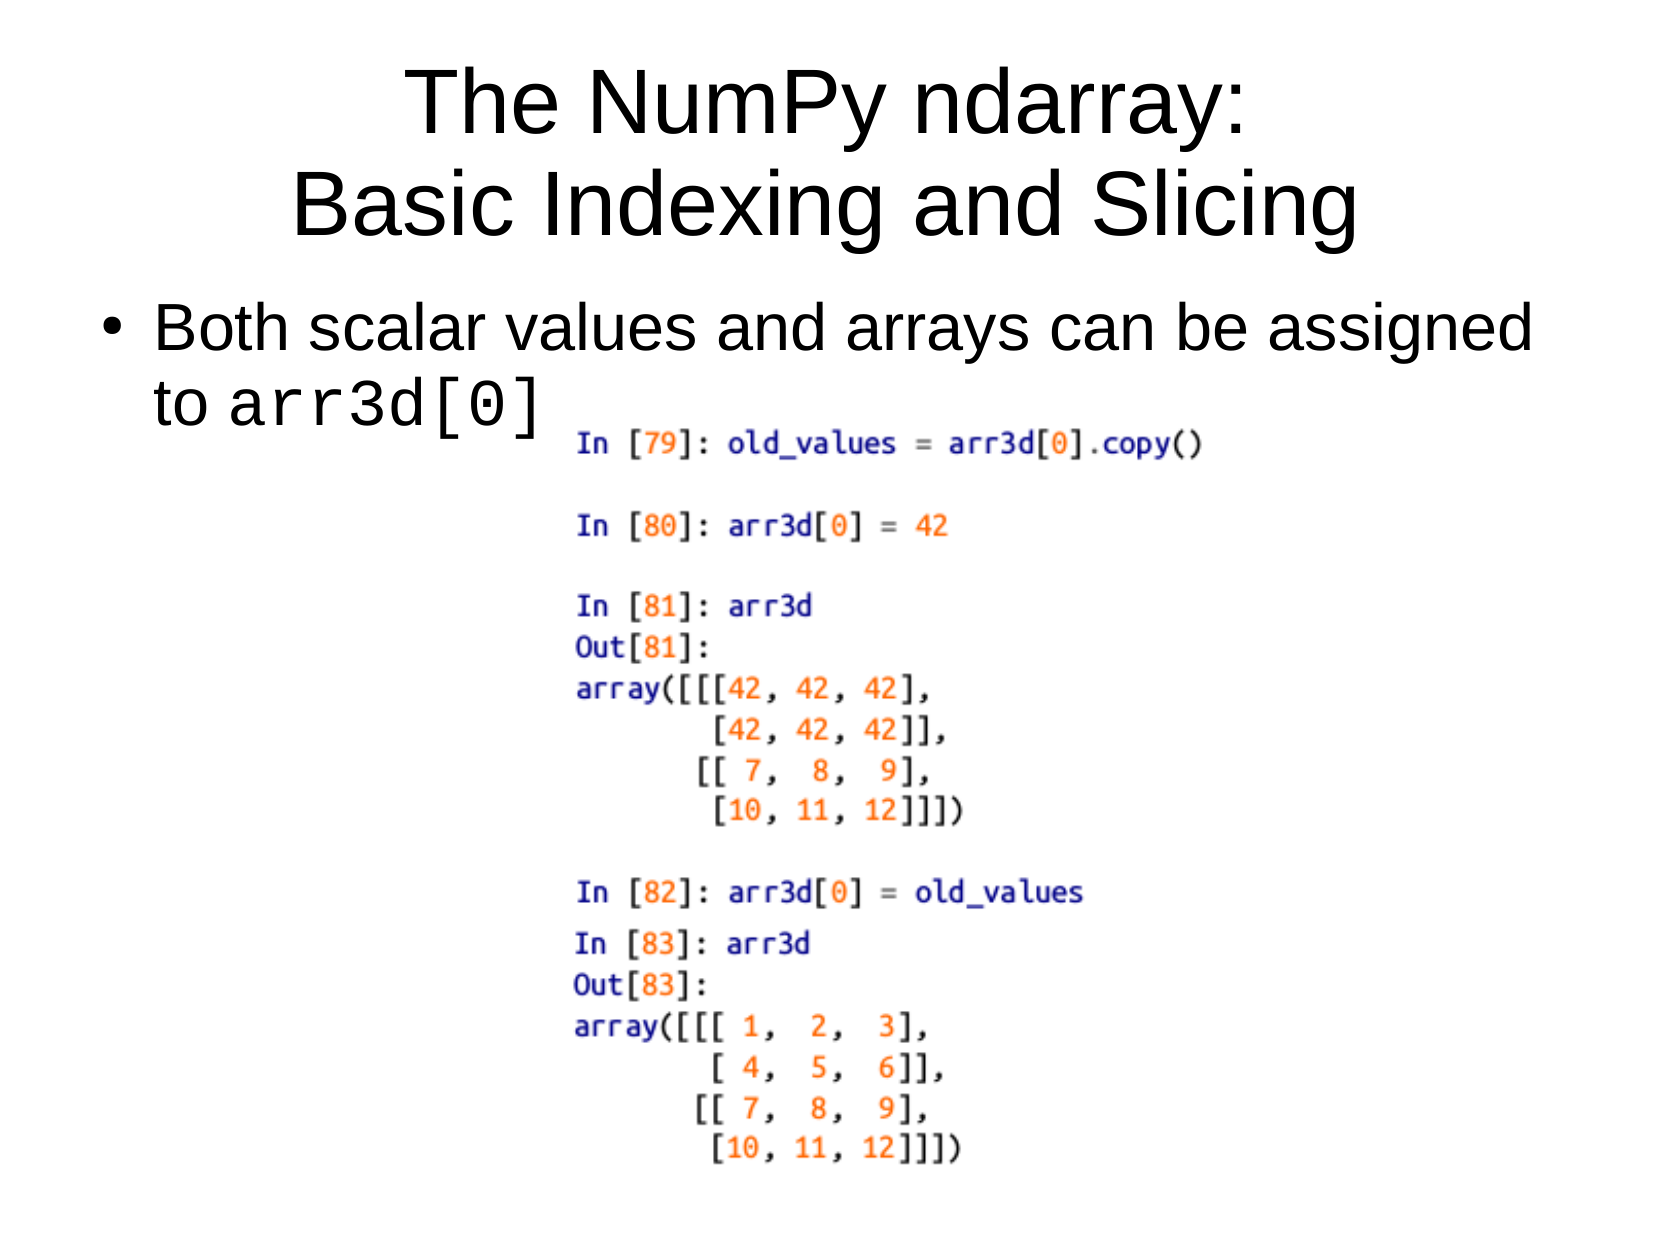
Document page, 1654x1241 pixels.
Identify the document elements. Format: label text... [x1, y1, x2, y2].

list Both scalar values and arrays can be assigned to arr3d[0] [82, 290, 1571, 1010]
picture [570, 419, 1208, 1186]
title The NumPy ndarray: Basic Indexing and Slicing [82, 49, 1571, 257]
